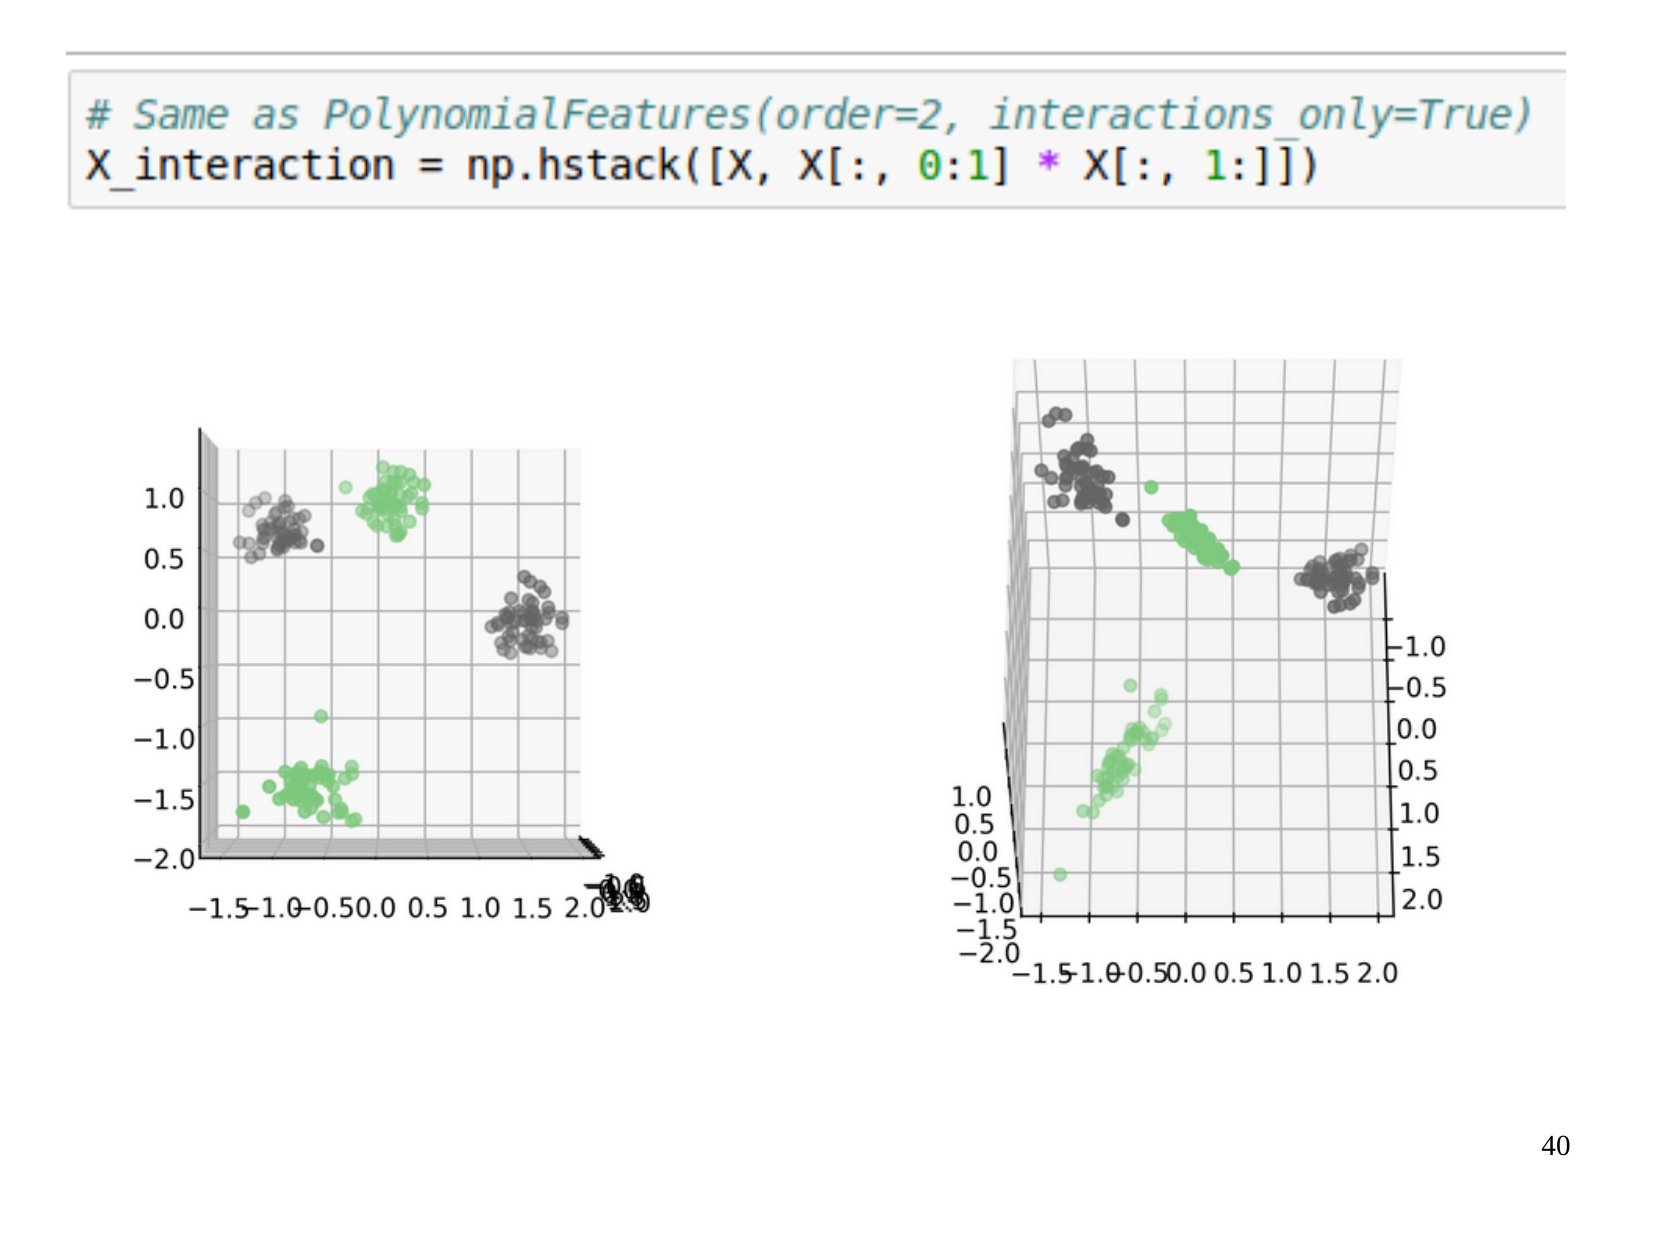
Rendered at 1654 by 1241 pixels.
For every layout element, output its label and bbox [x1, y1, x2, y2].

picture [66, 35, 1566, 226]
picture [75, 269, 1486, 1041]
